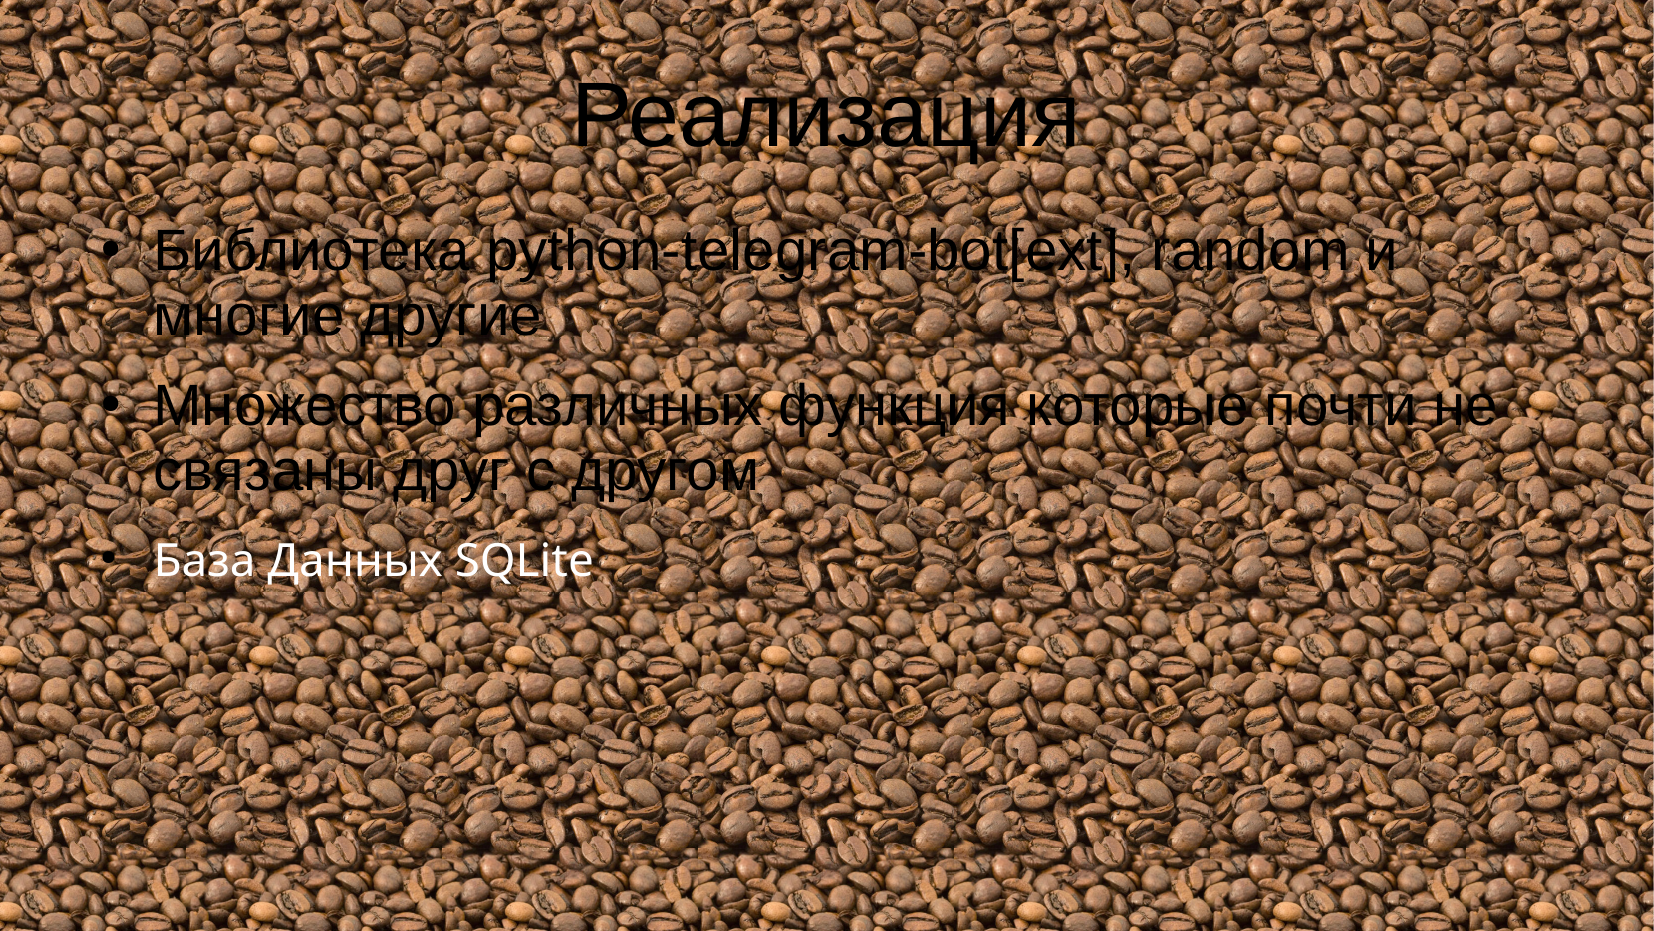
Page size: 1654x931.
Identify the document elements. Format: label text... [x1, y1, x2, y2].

picture [0, 0, 1654, 931]
title Реализация [82, 37, 1571, 193]
list Библиотека python-telegram-bot[ext], random и многие другие Множество различных функция которые почти не связаны друг с другом База Данных SQLite [82, 217, 1571, 758]
